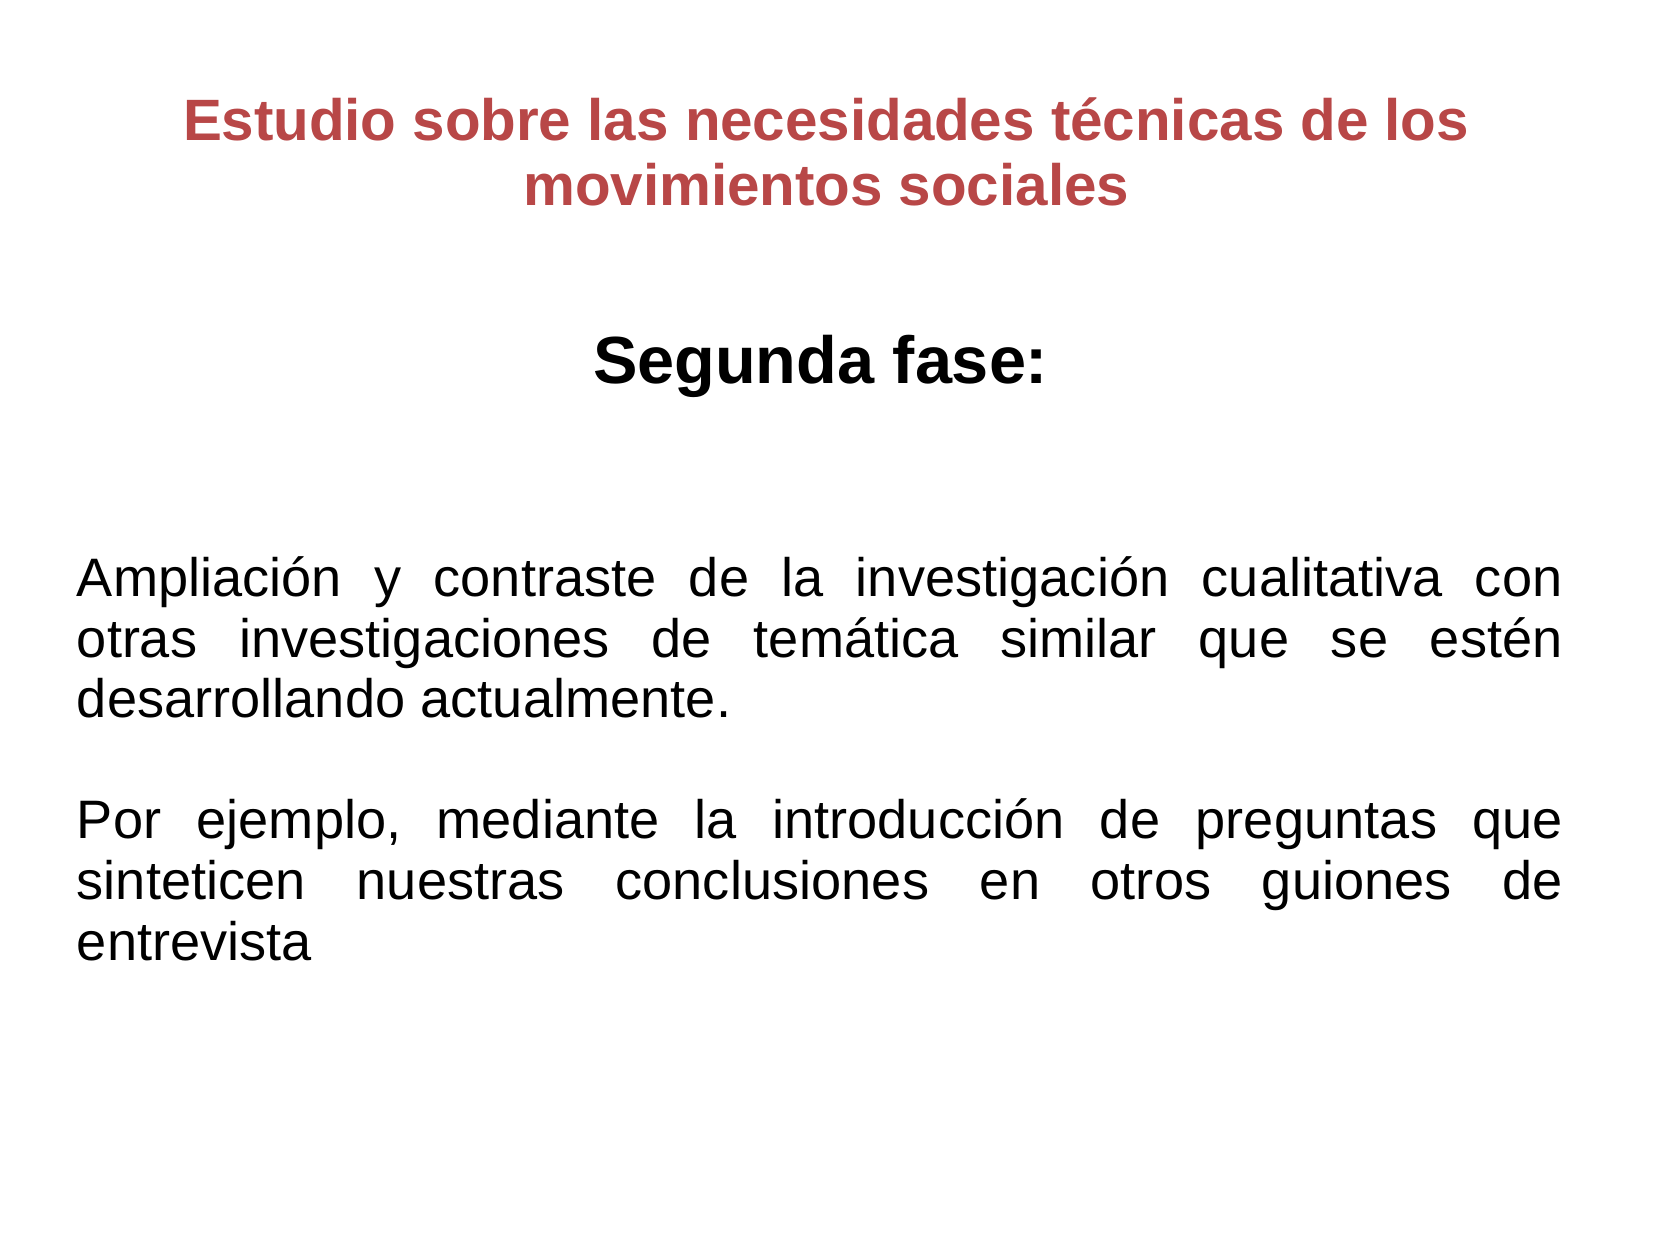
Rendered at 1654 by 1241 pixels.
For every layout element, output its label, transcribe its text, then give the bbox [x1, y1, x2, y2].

subtitle Segunda fase: Ampliación y contraste de la investigación cualitativa con otras investigaciones de temática similar que se estén desarrollando actualmente. Por ejemplo, mediante la introducción de preguntas que sinteticen nuestras conclusiones en otros guiones de entrevista [76, 24, 1565, 1241]
